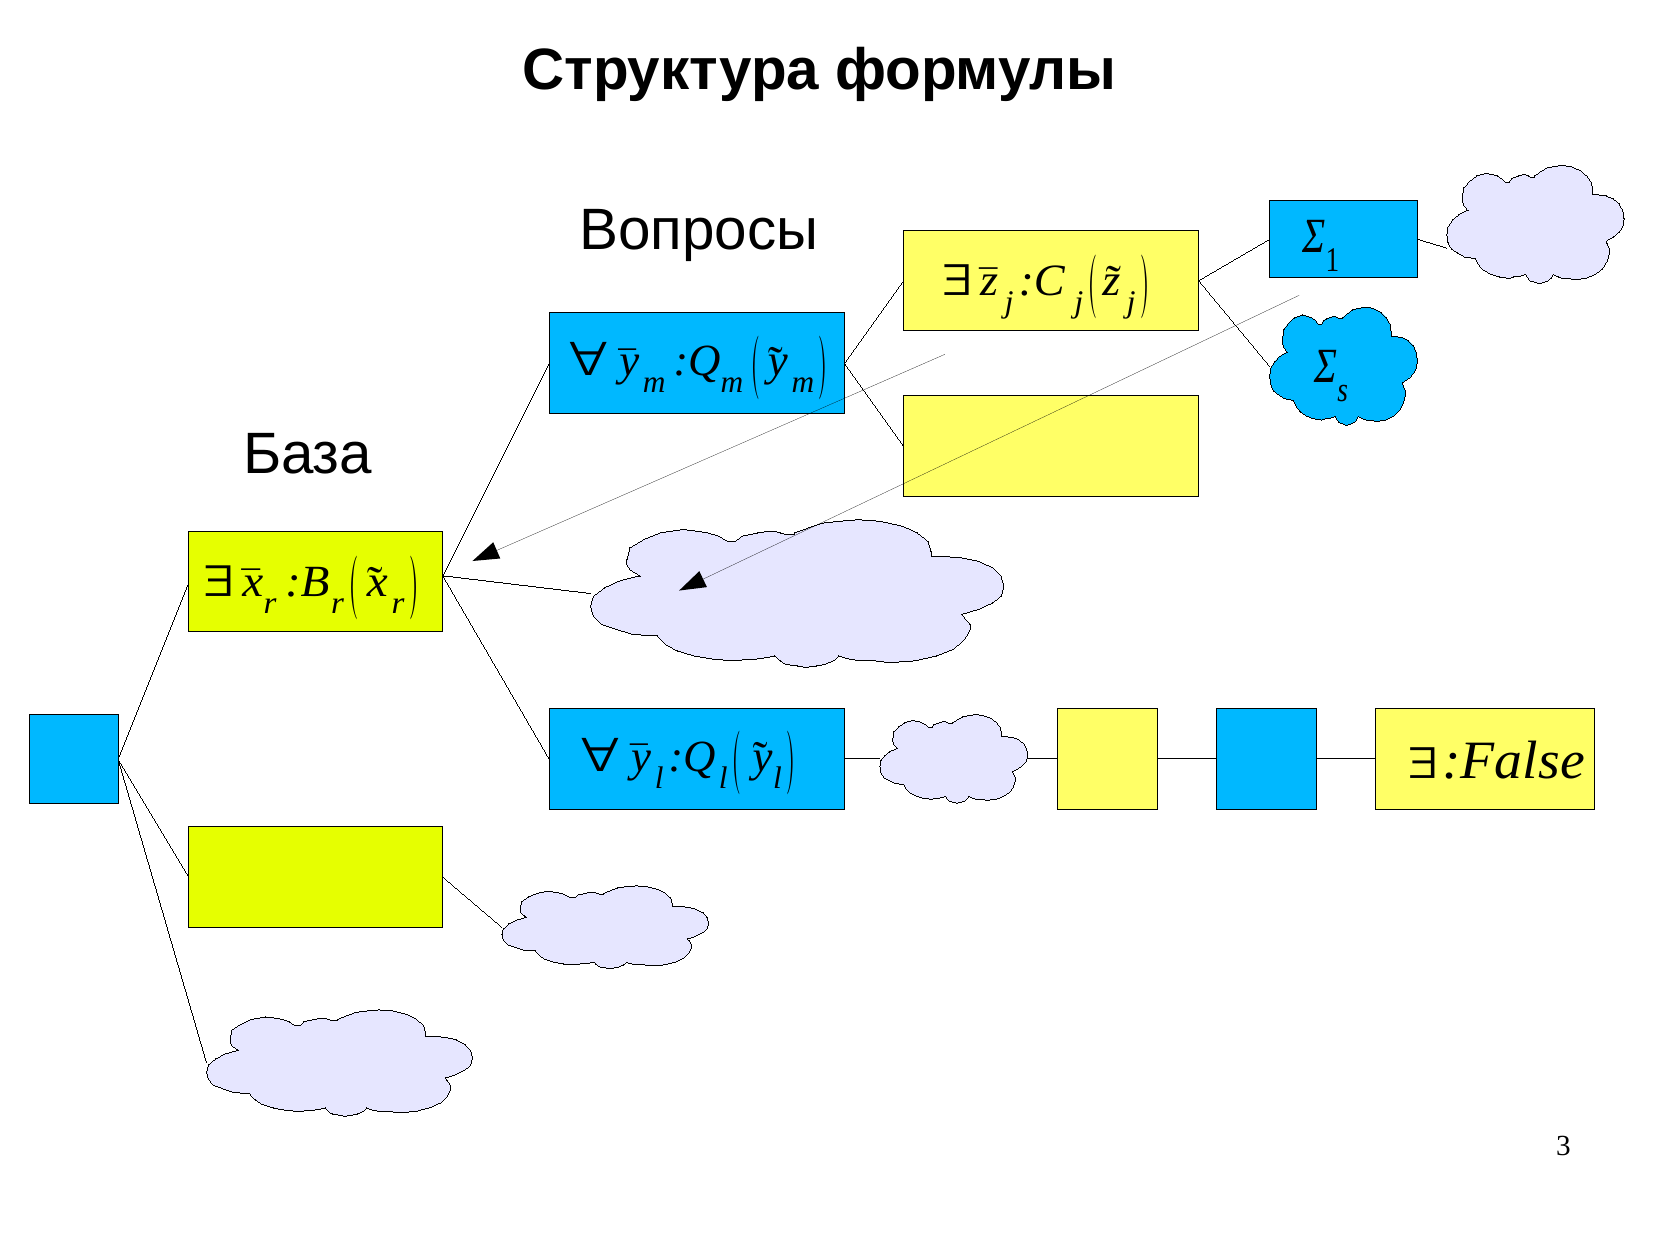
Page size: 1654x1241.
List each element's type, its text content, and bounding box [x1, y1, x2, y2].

text_box [903, 230, 1199, 331]
text_box [1446, 165, 1625, 284]
text_box Вопросы [565, 189, 834, 269]
chart [555, 328, 846, 402]
chart [927, 248, 1170, 322]
chart [1393, 731, 1598, 792]
chart [1287, 201, 1355, 278]
text_box [1375, 708, 1595, 810]
chart [1299, 330, 1366, 408]
chart [566, 724, 816, 798]
text_box [188, 826, 443, 928]
text_box [29, 714, 119, 804]
text_box [206, 1009, 473, 1117]
text_box [903, 395, 1087, 483]
text_box [812, 402, 845, 414]
text_box [549, 312, 845, 414]
text_box [903, 395, 1199, 497]
text_box [1057, 708, 1158, 810]
text_box [188, 531, 443, 632]
chart [188, 549, 438, 622]
text_box [501, 885, 709, 969]
text_box [1269, 200, 1418, 278]
text_box [1216, 708, 1317, 810]
text_box [590, 519, 1004, 668]
text_box Структура формулы [507, 29, 1132, 110]
text_box [879, 714, 1028, 804]
text_box [1269, 307, 1418, 426]
text_box База [228, 413, 388, 494]
text_box [549, 708, 845, 810]
